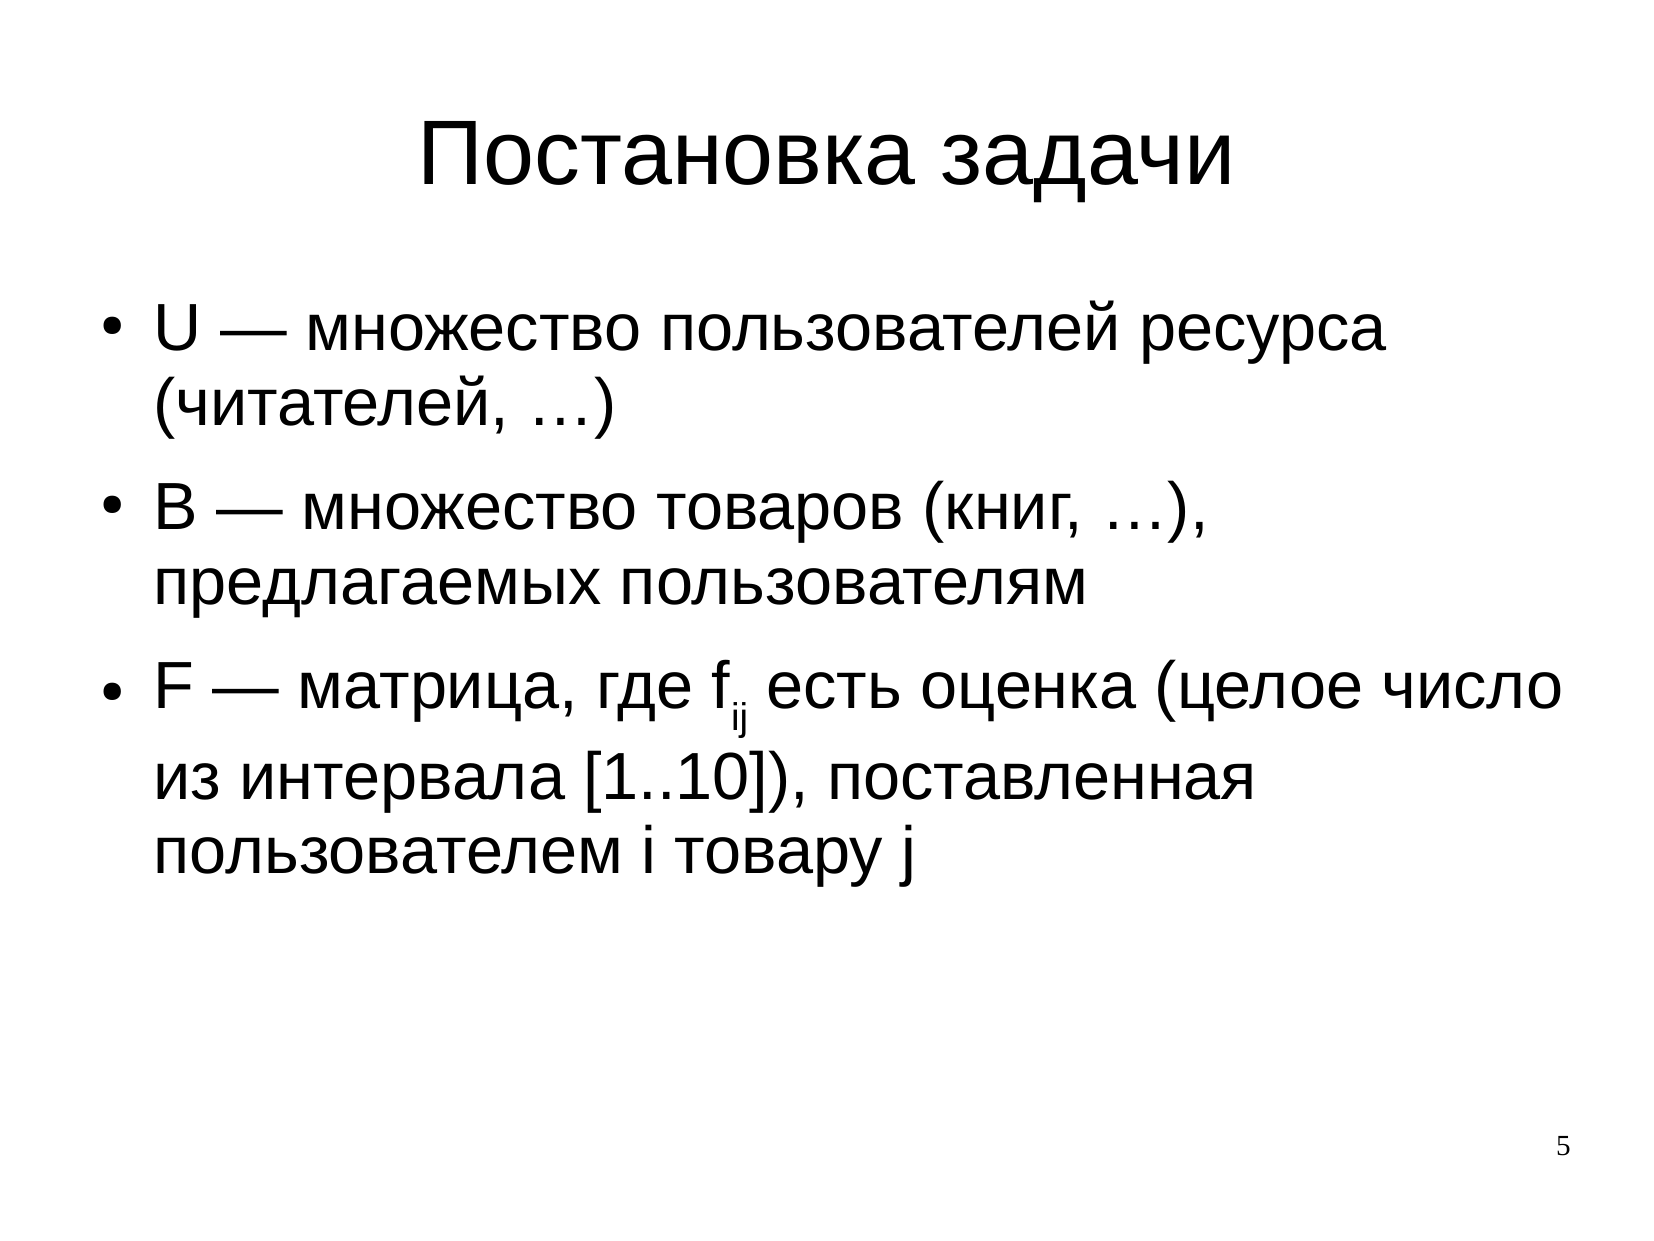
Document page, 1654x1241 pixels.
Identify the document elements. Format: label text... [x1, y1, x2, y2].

list U — множество пользователей ресурса (читателей, …) B — множество товаров (книг, …), предлагаемых пользователям F — матрица, где fij есть оценка (целое число из интервала [1..10]), поставленная пользователем i товару j [82, 290, 1571, 1010]
title Постановка задачи [82, 49, 1571, 257]
